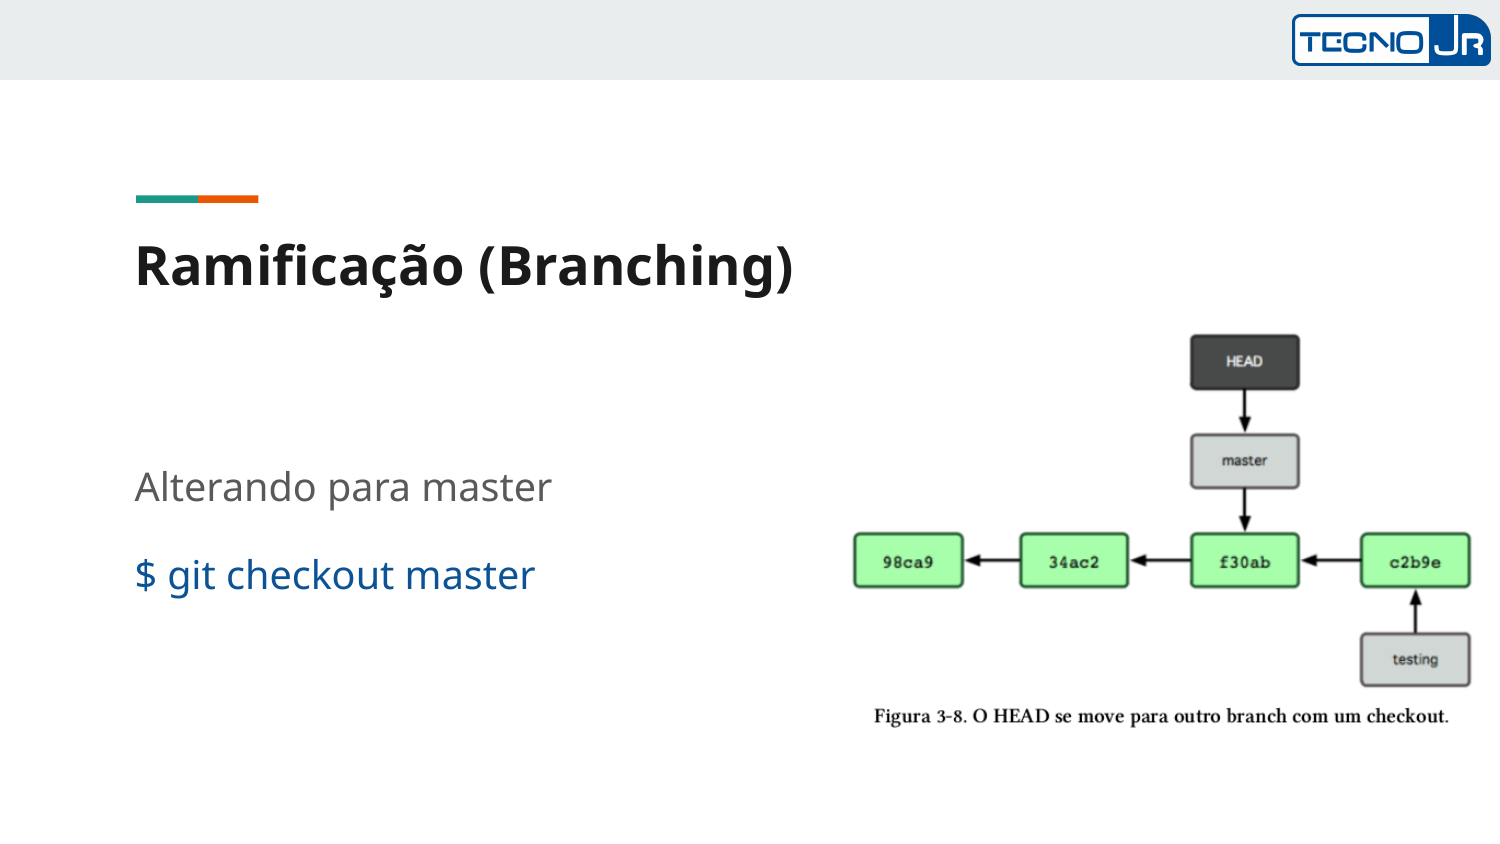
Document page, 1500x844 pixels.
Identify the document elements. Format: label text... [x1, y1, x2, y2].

list Alterando para master $ git checkout master [119, 341, 850, 712]
picture [850, 329, 1475, 729]
title Ramificação (Branching) [119, 216, 1381, 305]
picture [1292, 14, 1491, 66]
